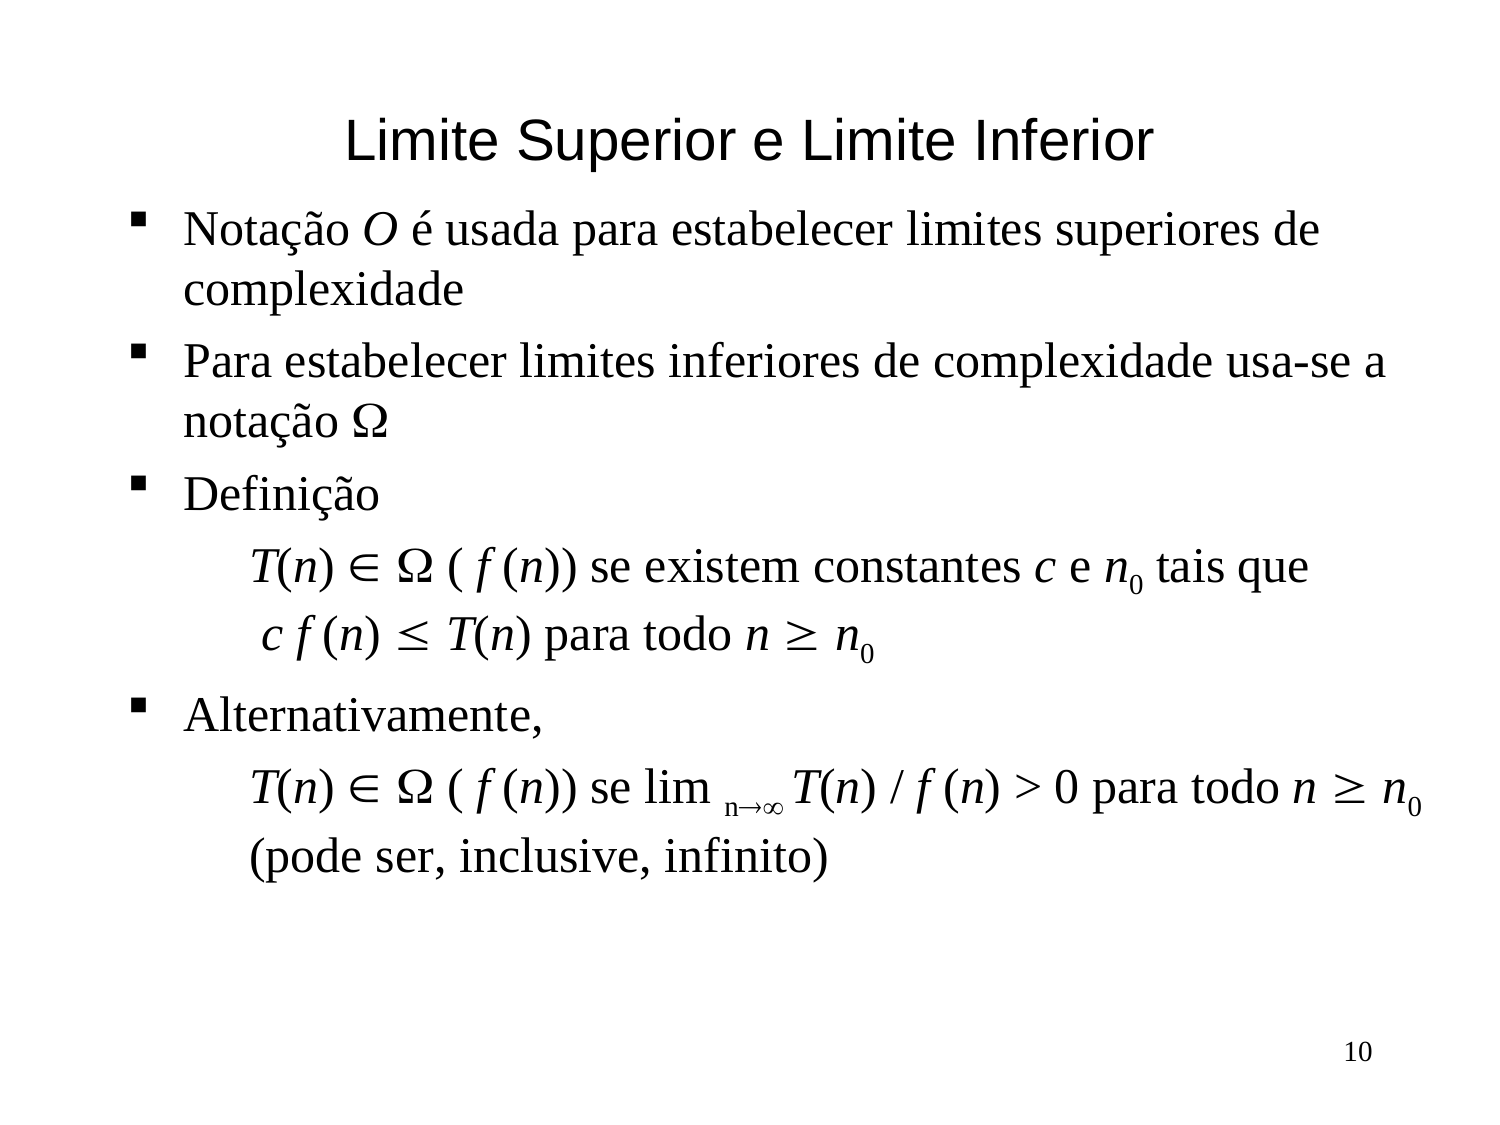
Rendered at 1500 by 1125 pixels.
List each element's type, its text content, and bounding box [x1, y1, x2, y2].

list Notação O é usada para estabelecer limites superiores de complexidade Para estabelecer limites inferiores de complexidade usa-se a notação  Definição T(n)   ( f (n)) se existem constantes c e n0 tais que c f (n)  T(n) para todo n  n0 Alternativamente, T(n)   ( f (n)) se lim n T(n) / f (n) > 0 para todo n  n0 (pode ser, inclusive, infinito) [112, 187, 1463, 1000]
title Limite Superior e Limite Inferior [112, 99, 1388, 175]
